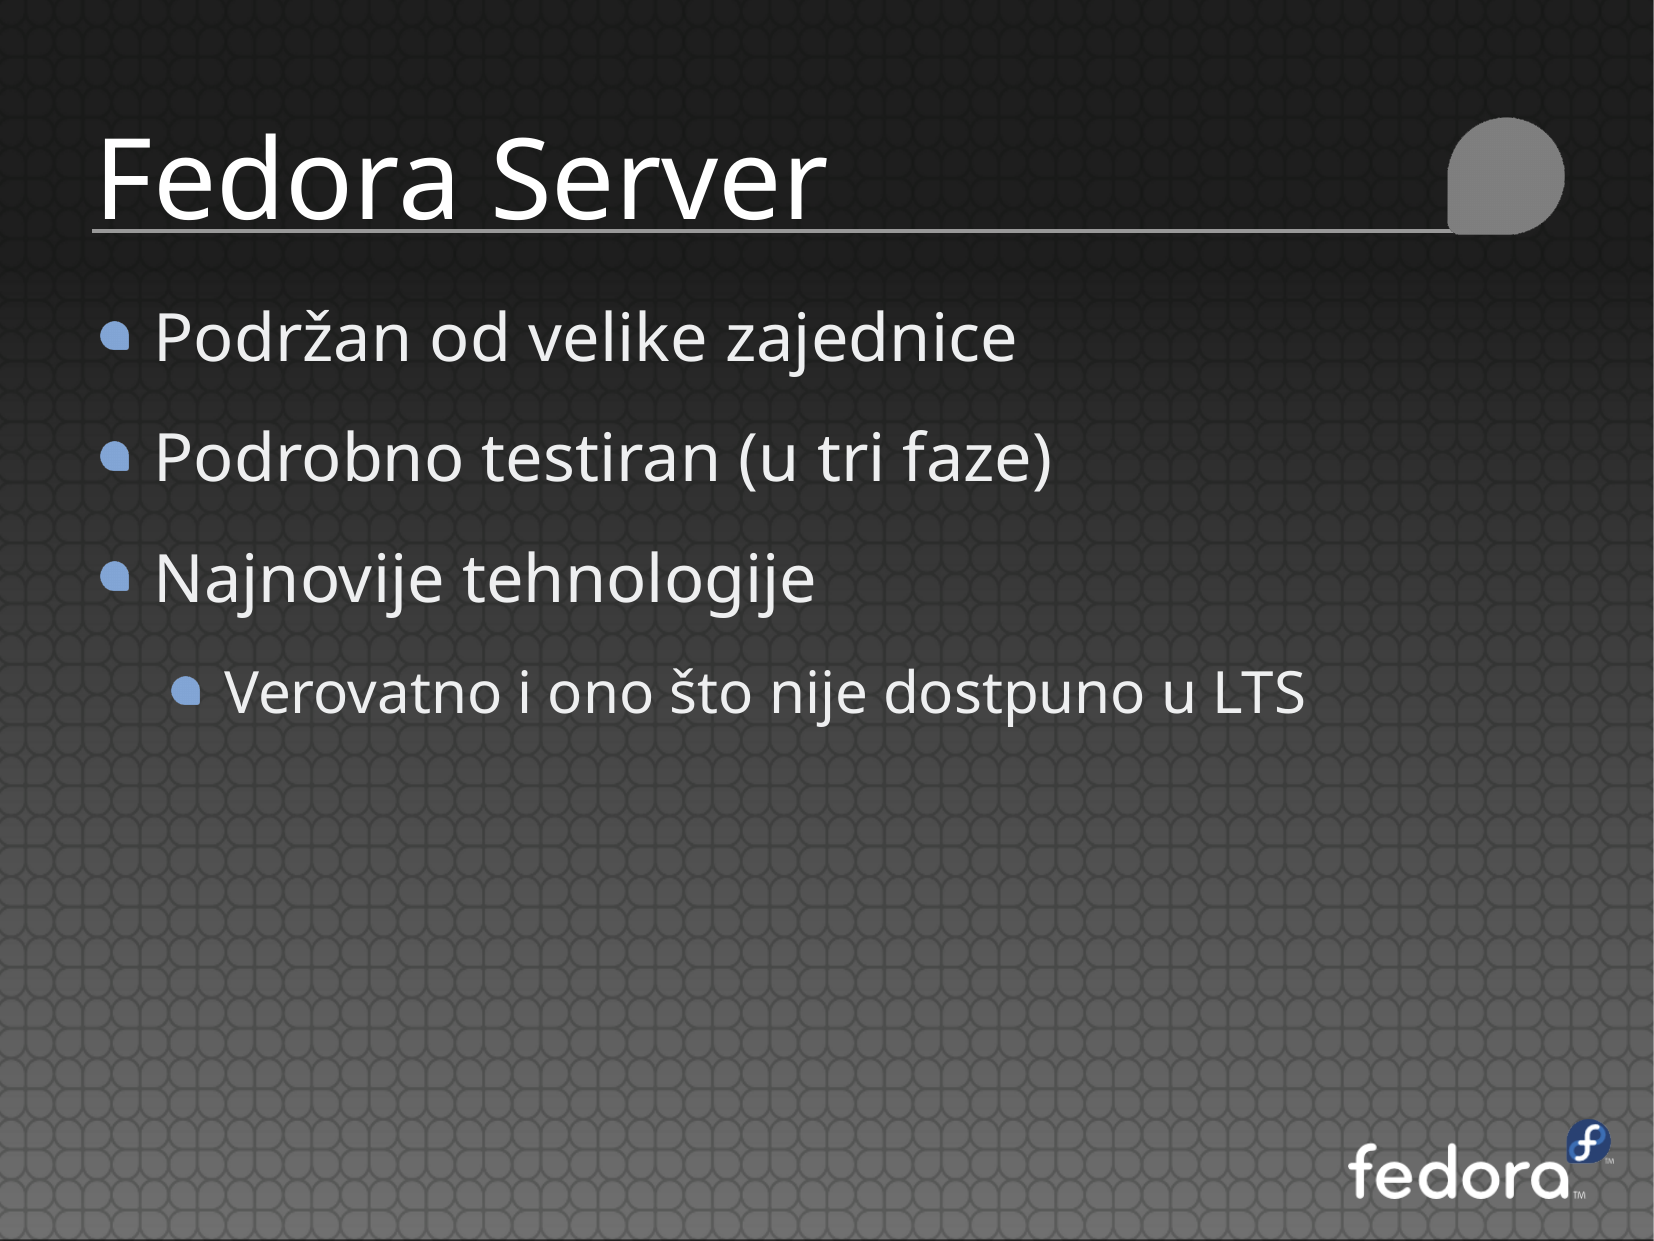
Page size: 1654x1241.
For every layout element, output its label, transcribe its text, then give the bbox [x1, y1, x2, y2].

list Podržan od velike zajednice Podrobno testiran (u tri faze) Najnovije tehnologije Verovatno i ono što nije dostpuno u LTS [82, 290, 1571, 1094]
title Fedora Server [94, 100, 1426, 251]
picture [0, 0, 1654, 1241]
